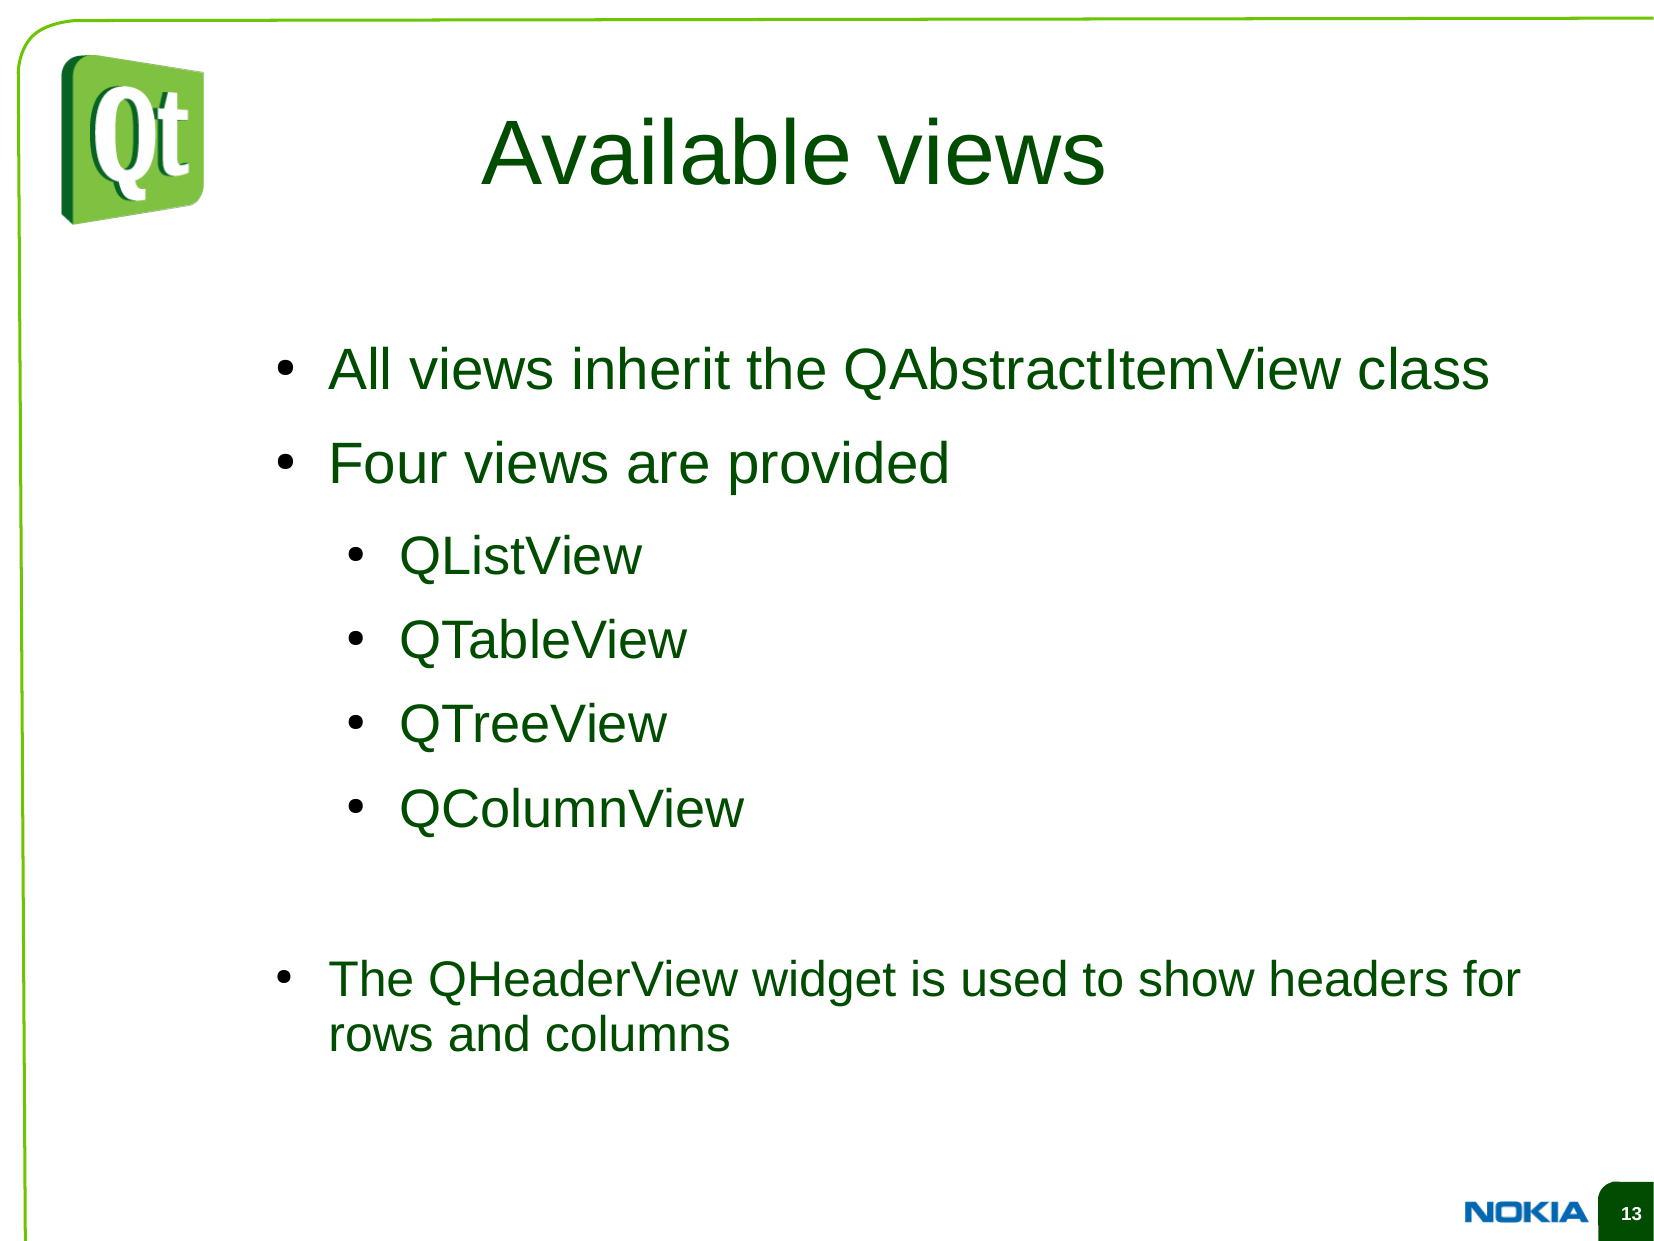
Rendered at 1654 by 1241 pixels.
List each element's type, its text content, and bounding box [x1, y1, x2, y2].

title Available views [257, 56, 1333, 250]
picture [61, 55, 204, 225]
list All views inherit the QAbstractItemView class Four views are provided QListView QTableView QTreeView QColumnView The QHeaderView widget is used to show headers for rows and columns [257, 336, 1577, 1085]
picture [1465, 1201, 1589, 1223]
